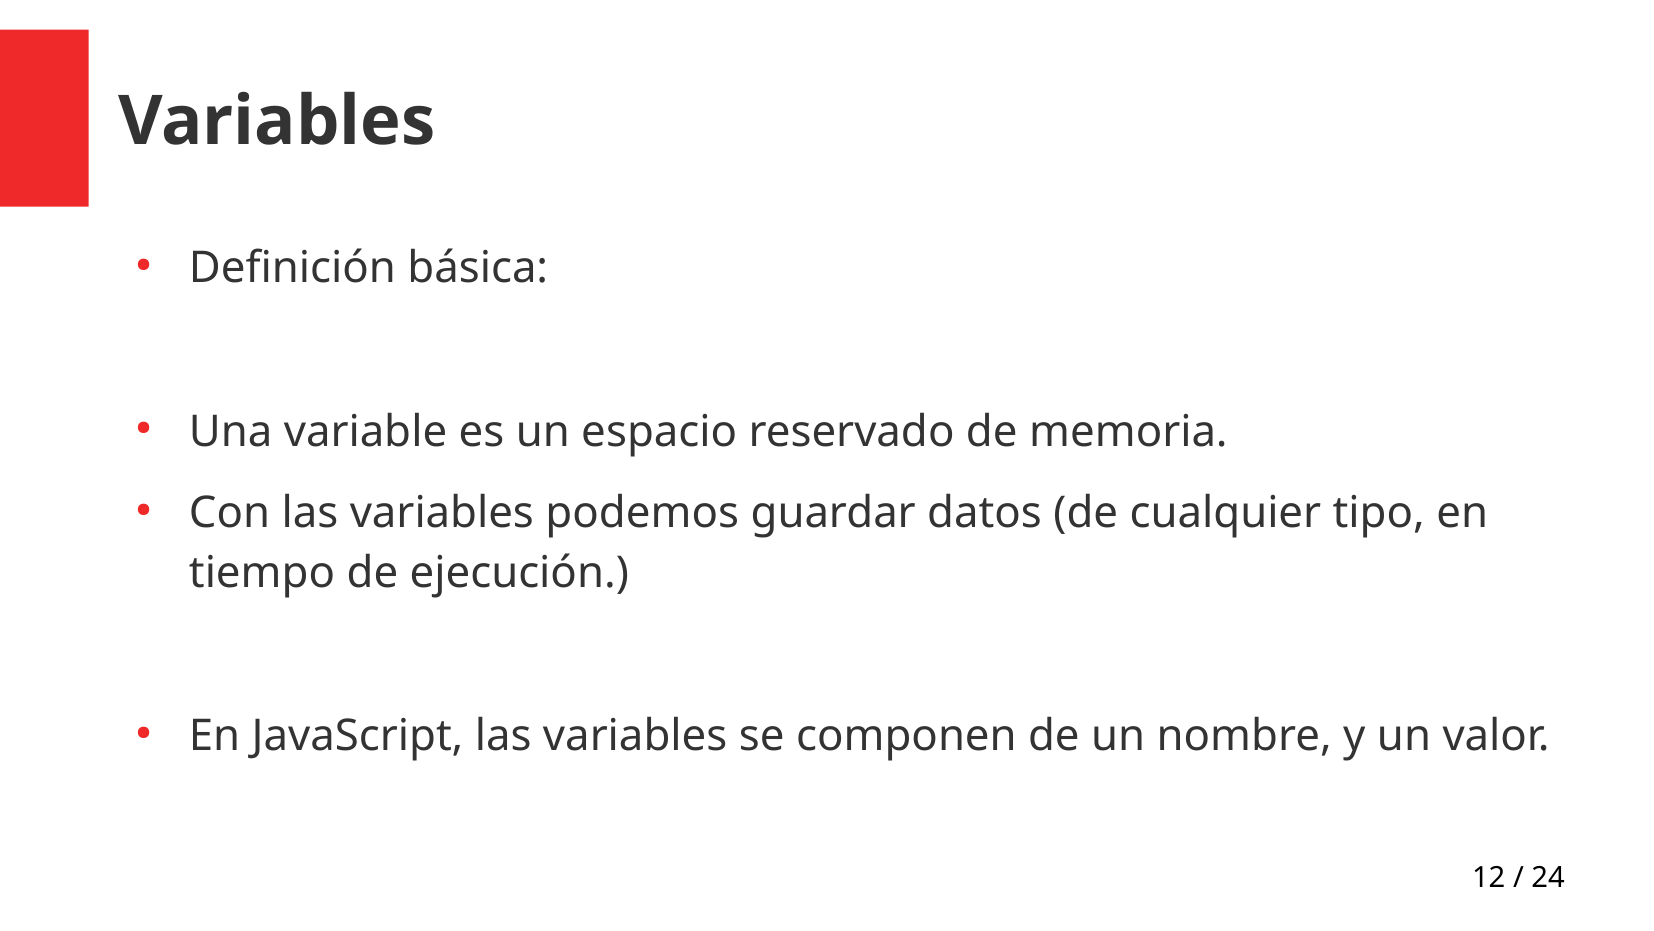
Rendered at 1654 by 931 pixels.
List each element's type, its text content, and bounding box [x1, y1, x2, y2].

list Definición básica: Una variable es un espacio reservado de memoria. Con las variables podemos guardar datos (de cualquier tipo, en tiempo de ejecución.) En JavaScript, las variables se componen de un nombre, y un valor. [118, 236, 1595, 798]
title Variables [118, 29, 1595, 207]
